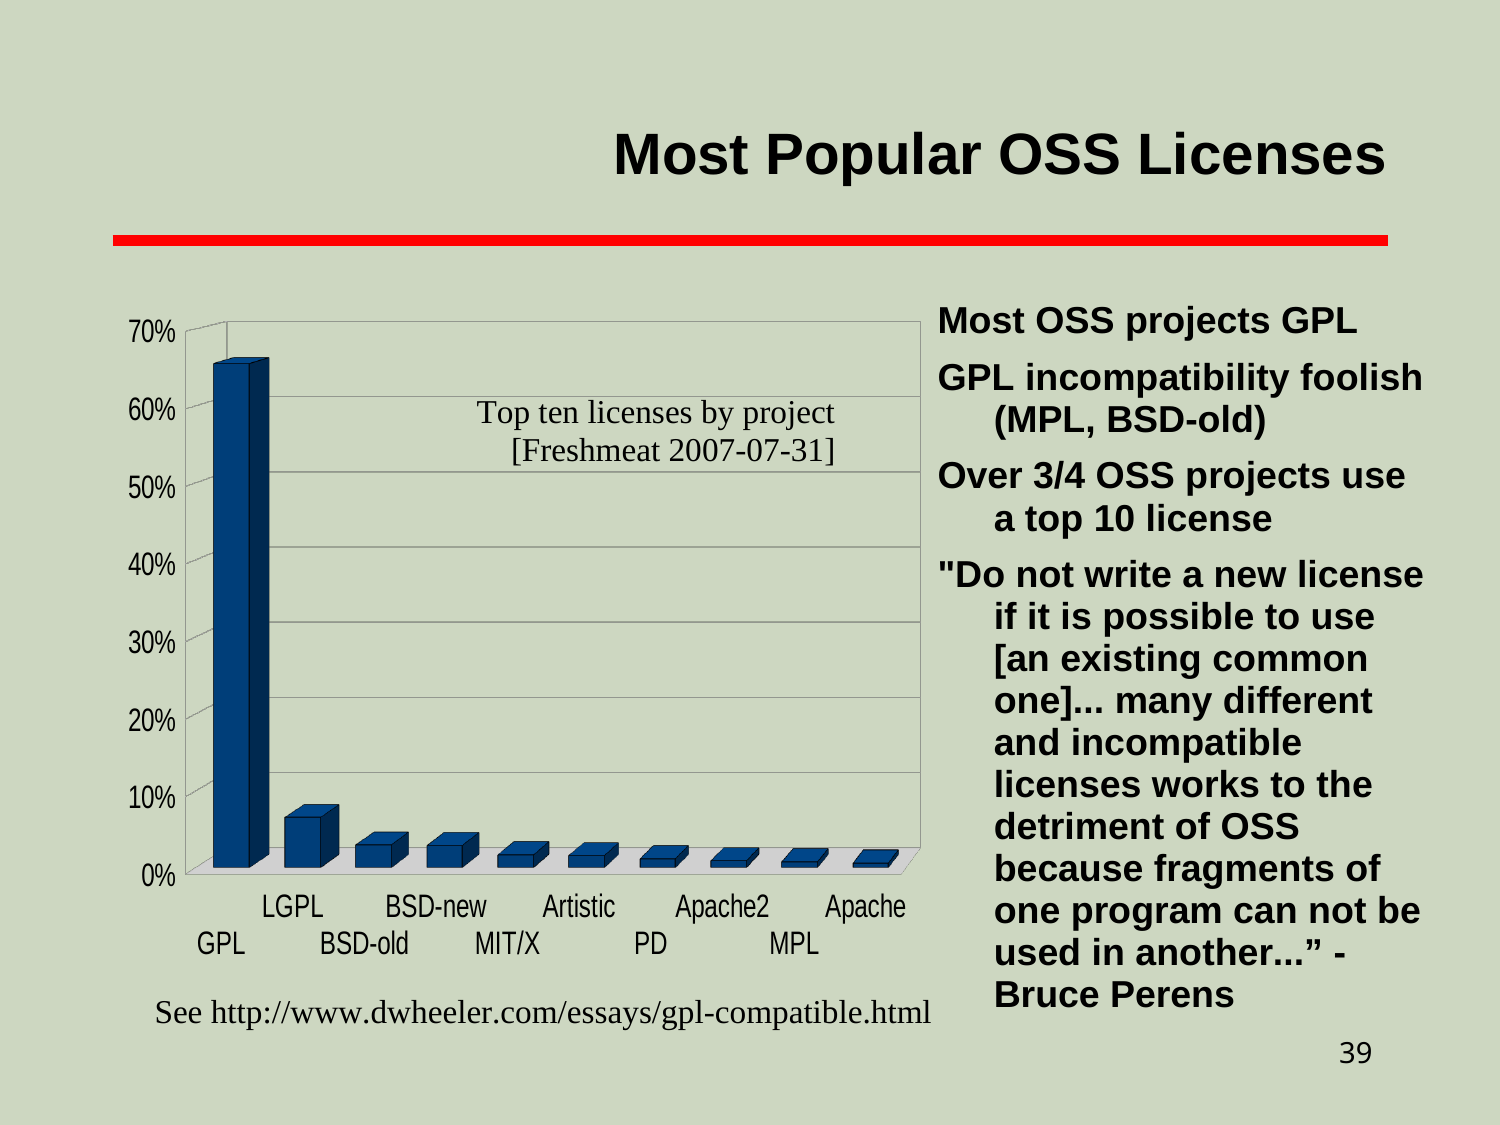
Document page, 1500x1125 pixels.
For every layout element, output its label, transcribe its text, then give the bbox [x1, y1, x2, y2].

text_box Top ten licenses by project [Freshmeat 2007-07-31] [375, 375, 826, 488]
text_box See http://www.dwheeler.com/essays/gpl-compatible.html [150, 975, 938, 1051]
chart [111, 299, 937, 976]
title Most Popular OSS Licenses [337, 85, 1388, 224]
list Most OSS projects GPL GPL incompatibility foolish (MPL, BSD-old) Over 3/4 OSS projects use a top 10 license "Do not write a new license if it is possible to use [an existing common one]... many different and incompatible licenses works to the detriment of OSS because fragments of one program can not be used in another...” - Bruce Perens [937, 299, 1426, 1084]
